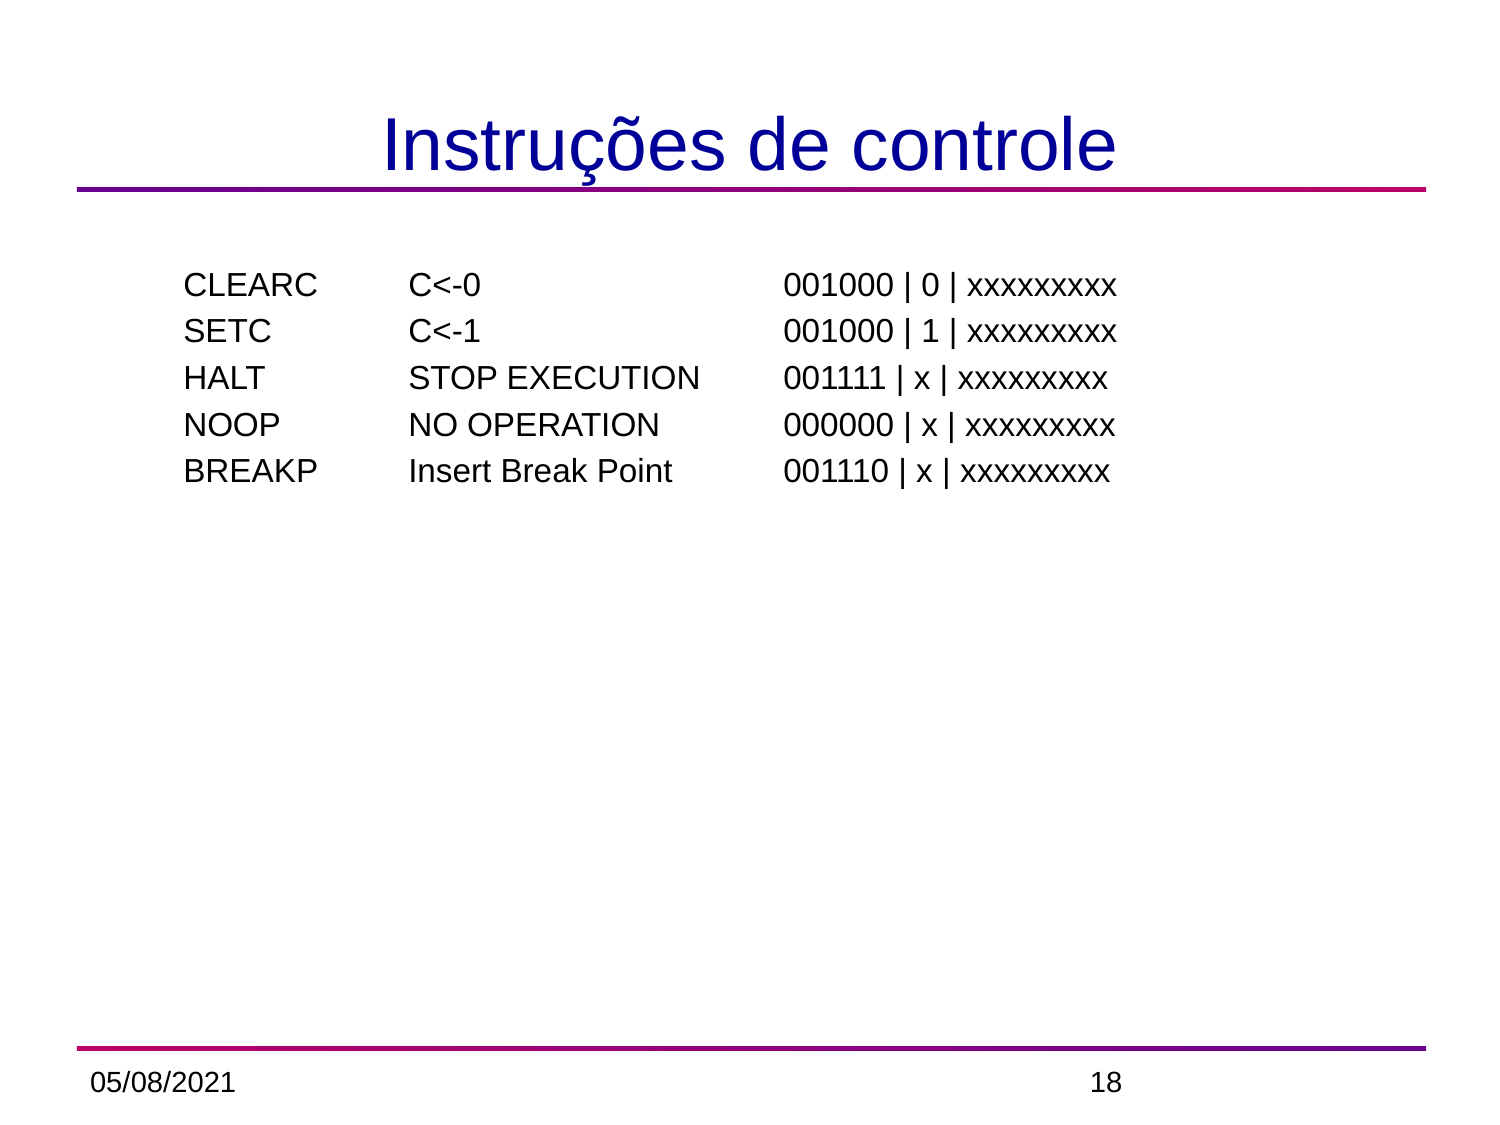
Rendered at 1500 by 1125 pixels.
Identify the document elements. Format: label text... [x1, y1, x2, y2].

text_box <number> [1074, 1059, 1425, 1125]
text_box CLEARC C<-0 001000 | 0 | xxxxxxxxx SETC C<-1 001000 | 1 | xxxxxxxxx HALT STOP EXECUTION 001111 | x | xxxxxxxxx NOOP NO OPERATION 000000 | x | xxxxxxxxx BREAKP Insert Break Point 001110 | x | xxxxxxxxx [112, 255, 1463, 1059]
text_box 05/08/2021 [74, 1055, 425, 1125]
text_box Instruções de controle [76, 74, 1424, 193]
